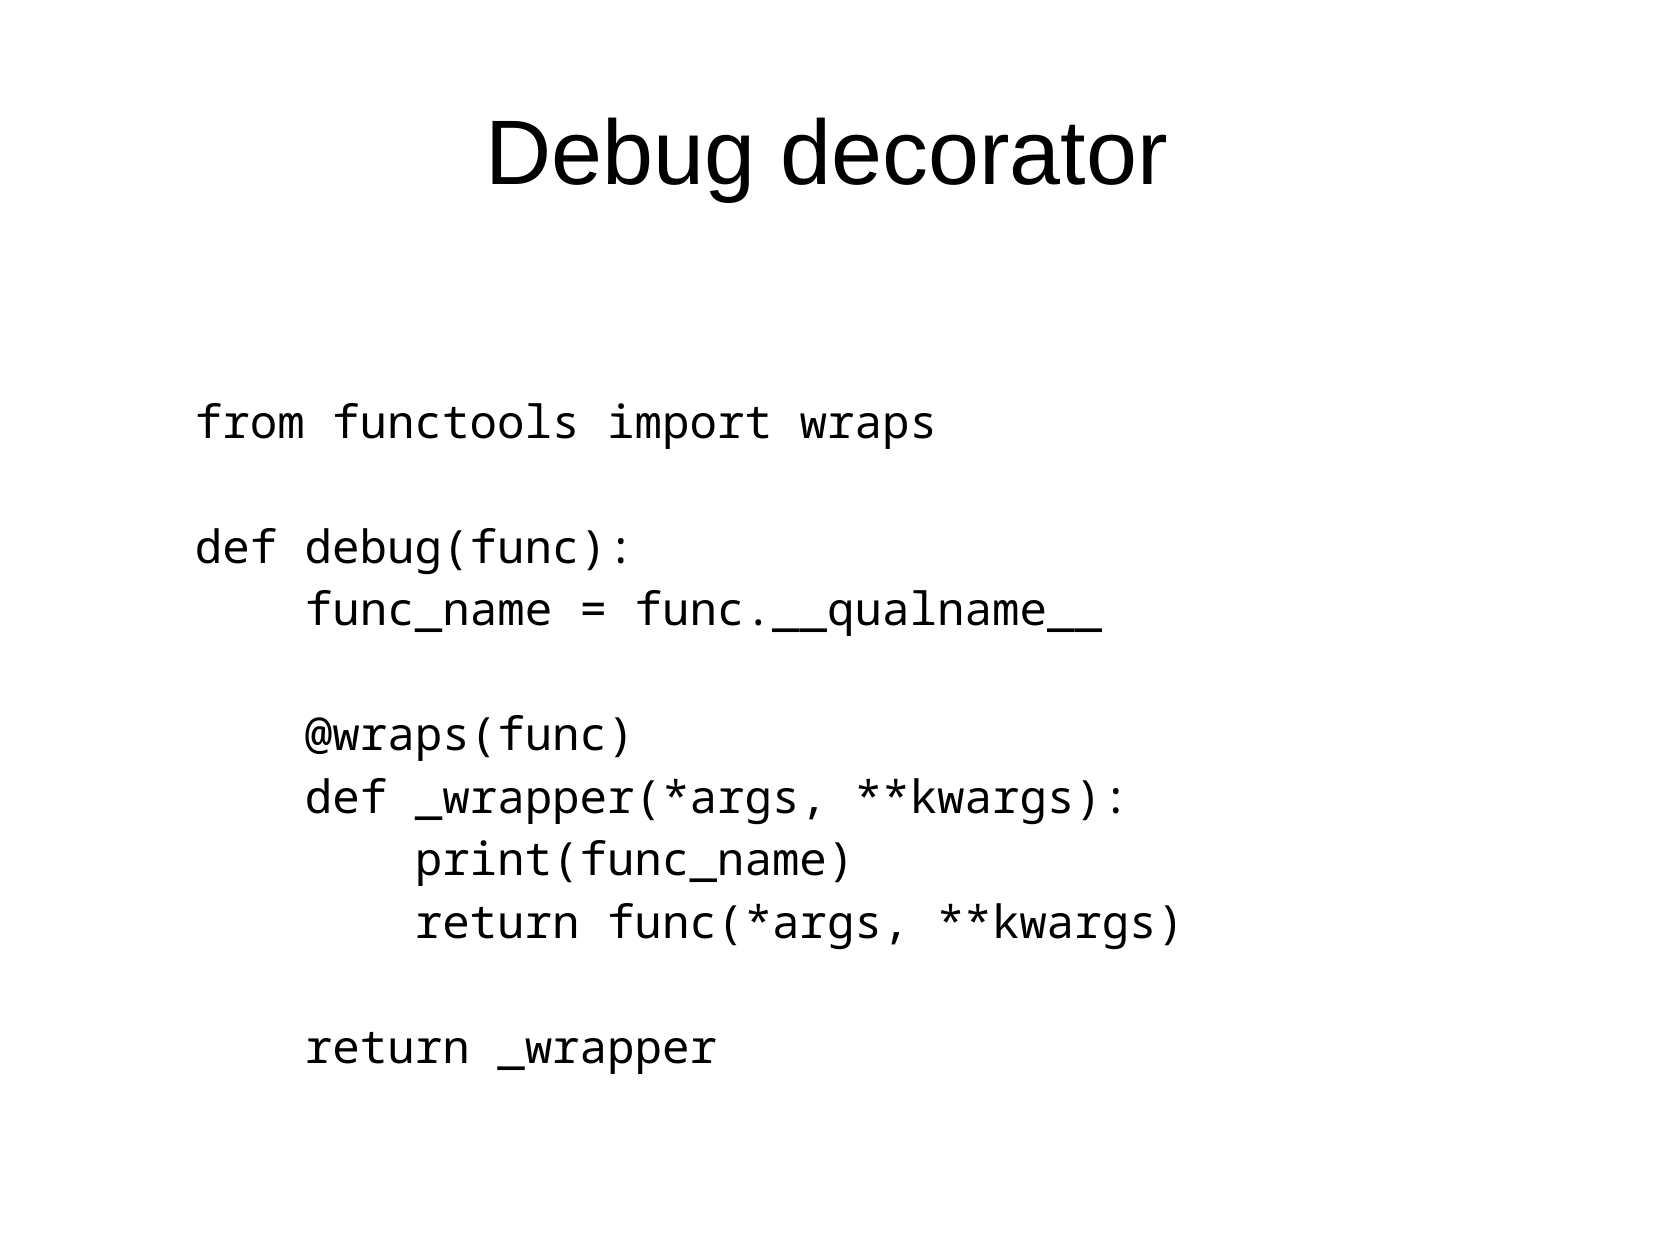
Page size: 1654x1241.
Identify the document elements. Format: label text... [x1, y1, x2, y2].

text_box from functools import wraps def debug(func): func_name = func.__qualname__ @wraps(func) def _wrapper(*args, **kwargs): print(func_name) return func(*args, **kwargs) return _wrapper [180, 381, 1486, 1021]
title Debug decorator [82, 49, 1571, 257]
